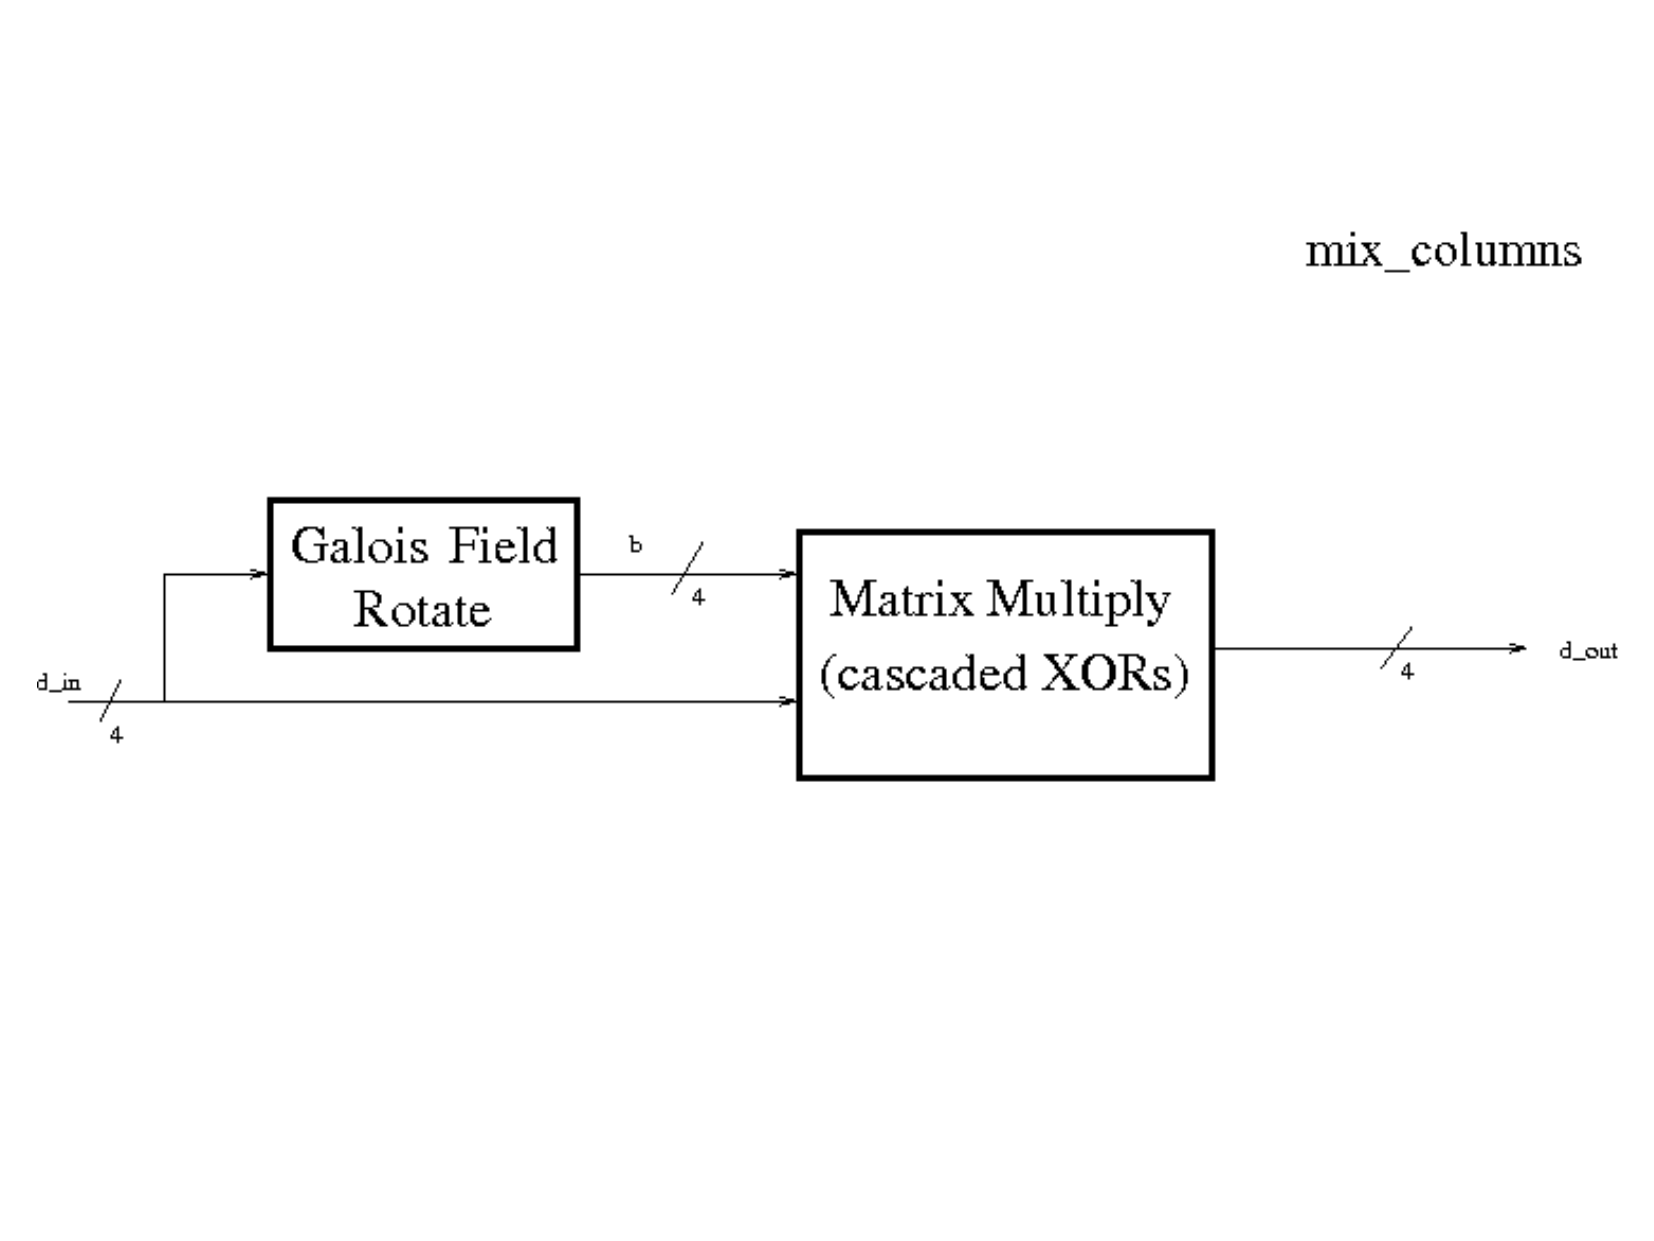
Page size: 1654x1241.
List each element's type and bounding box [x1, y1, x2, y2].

picture [37, 224, 1620, 784]
